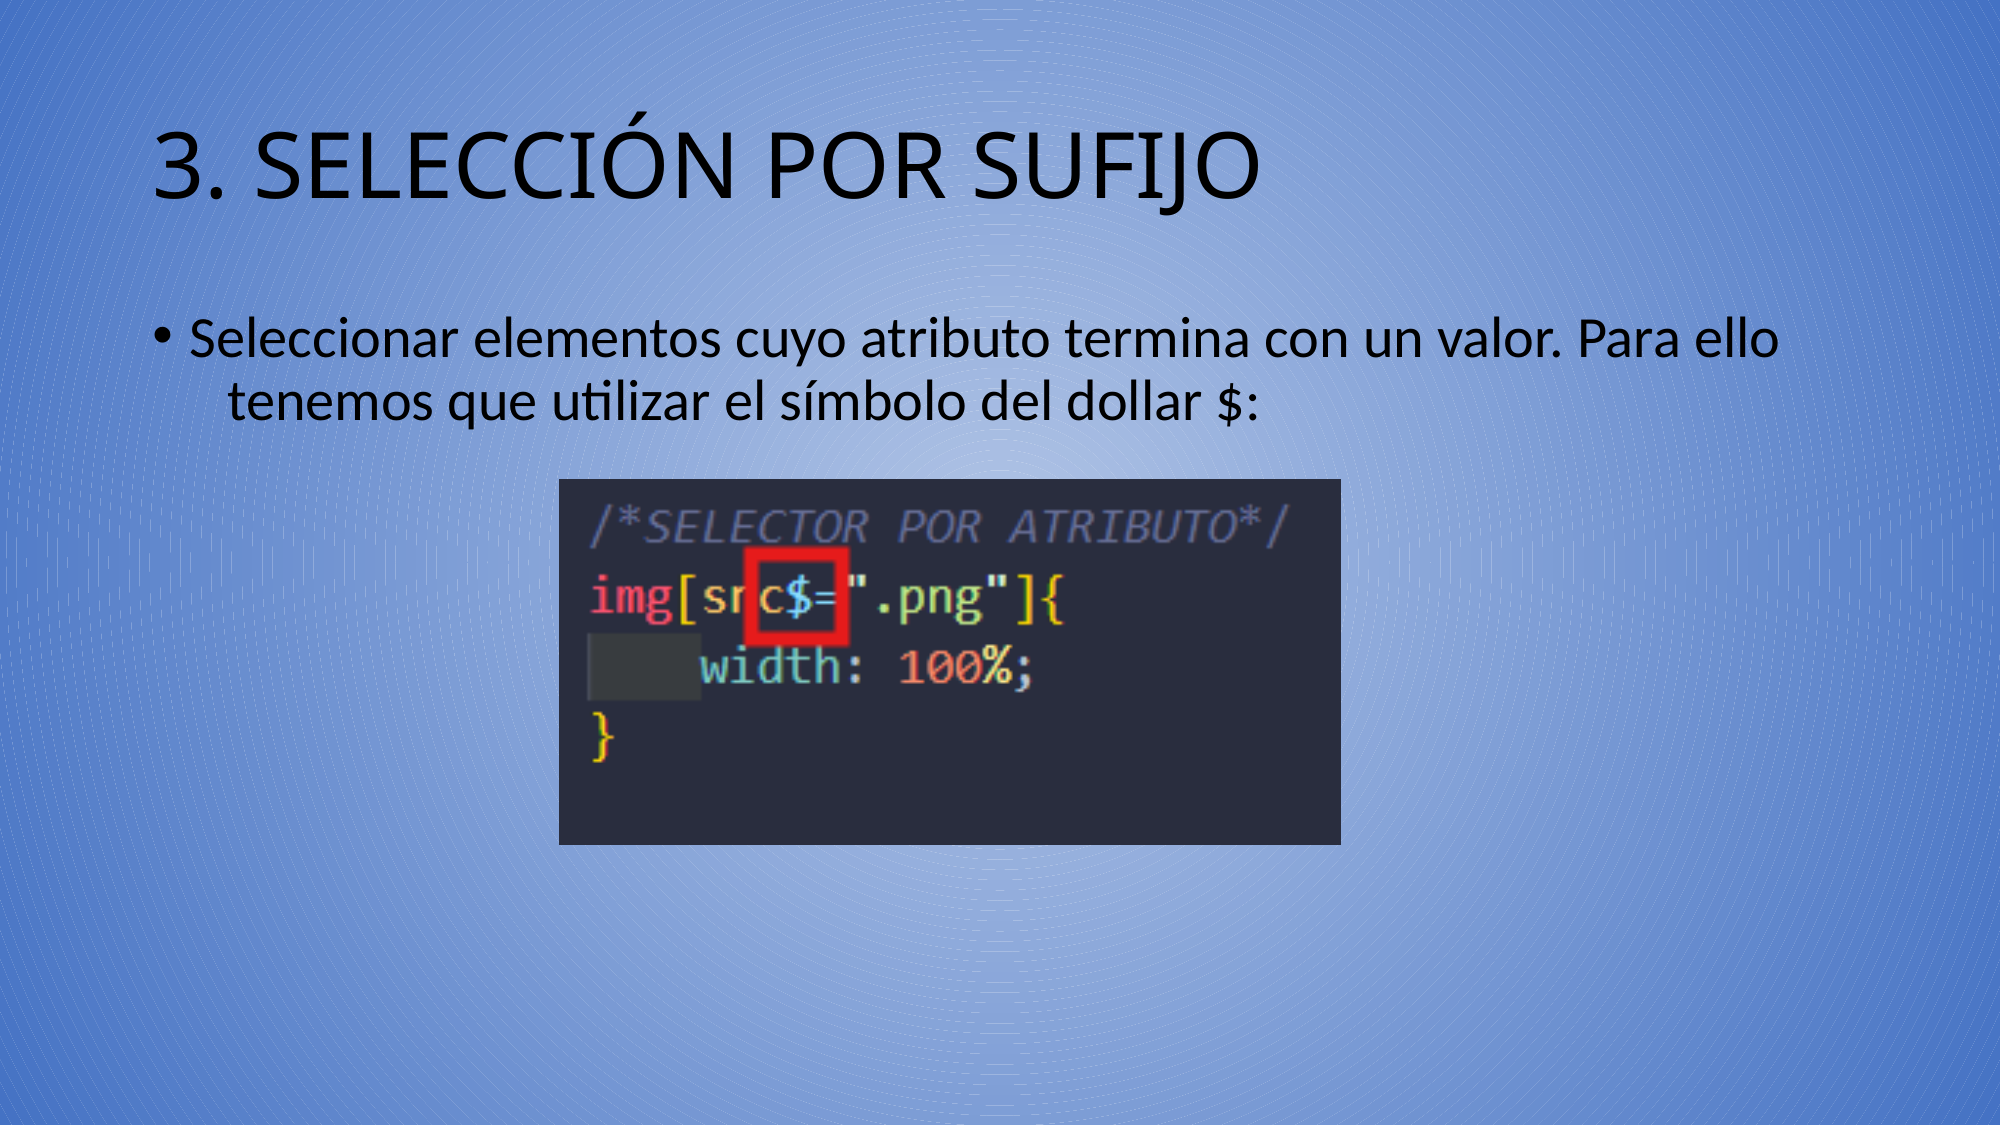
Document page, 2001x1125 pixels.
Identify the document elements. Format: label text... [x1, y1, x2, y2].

list Seleccionar elementos cuyo atributo termina con un valor. Para ello tenemos que utilizar el símbolo del dollar $: [137, 299, 1863, 1014]
title 3. SELECCIÓN POR SUFIJO [137, 59, 1863, 278]
picture [559, 479, 1341, 845]
